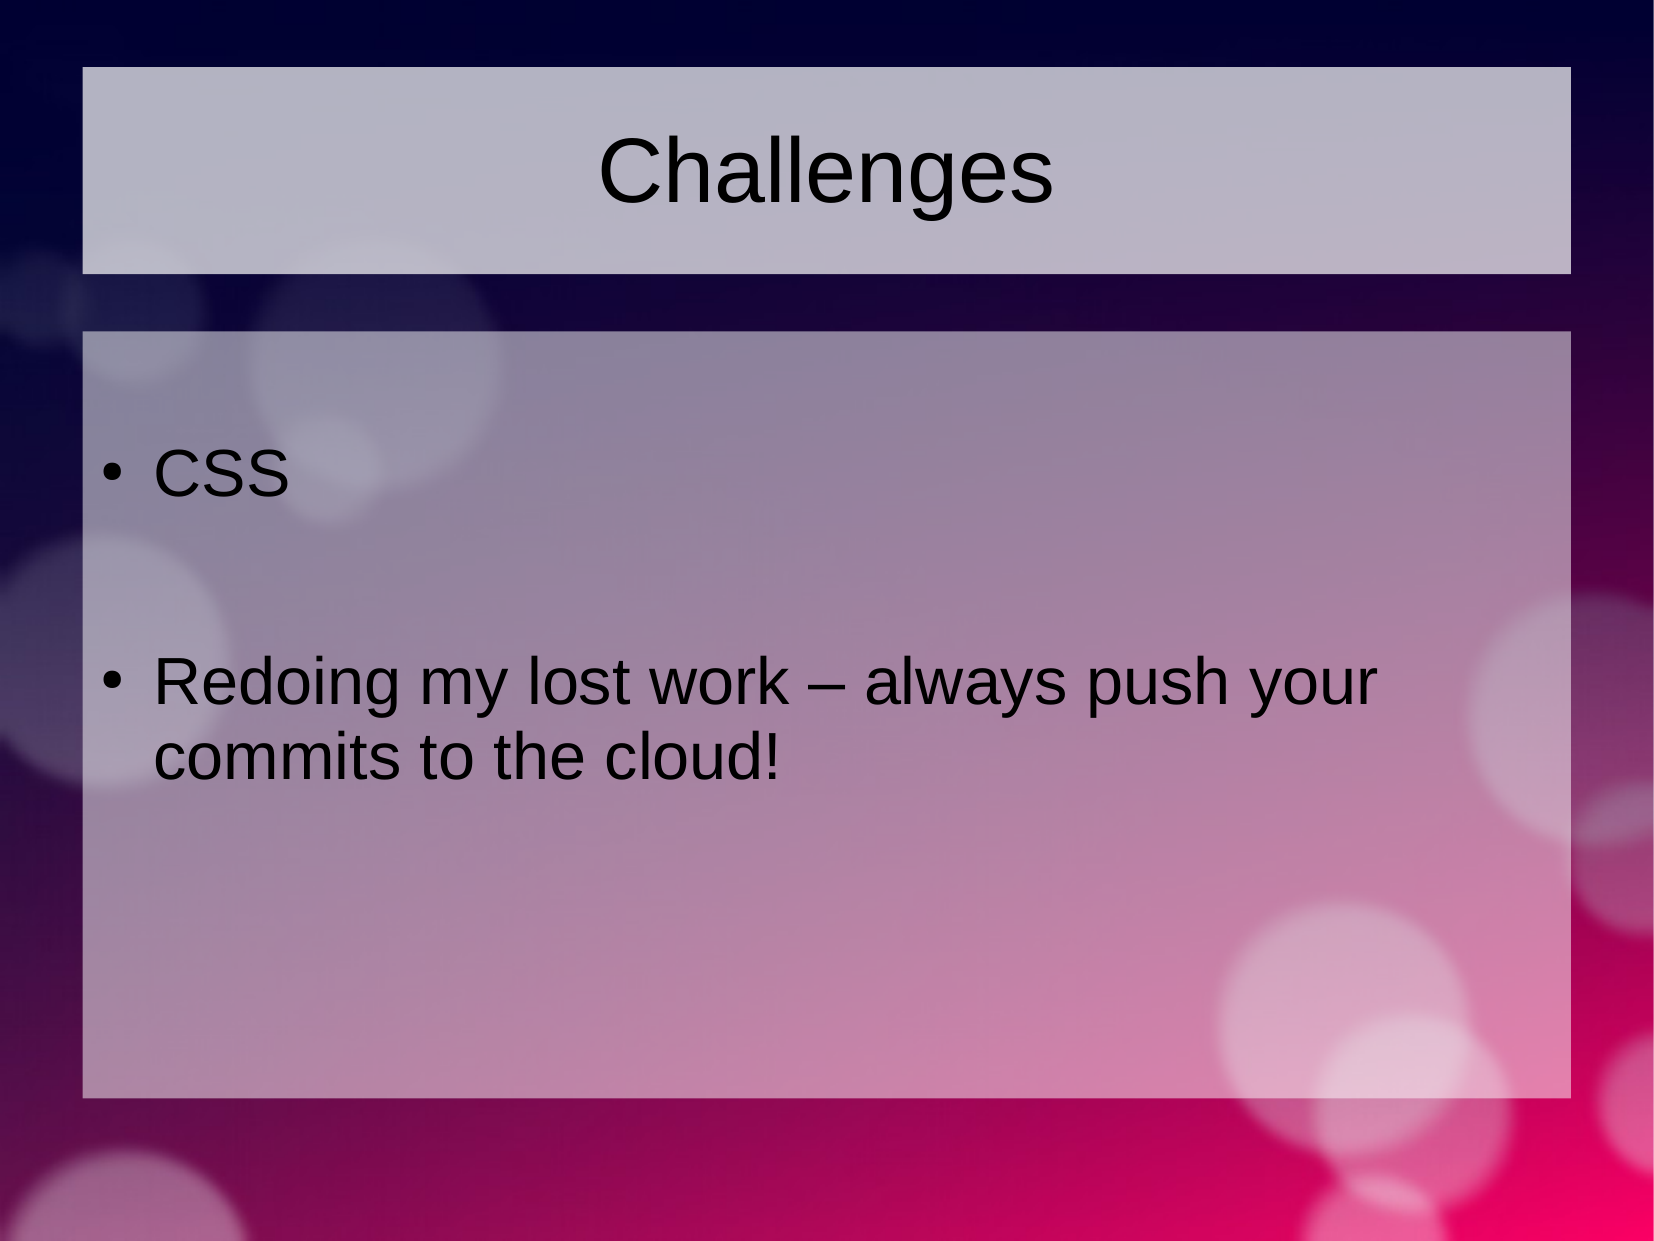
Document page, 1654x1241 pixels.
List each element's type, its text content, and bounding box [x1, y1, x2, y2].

picture [0, 0, 1654, 1241]
list CSS Redoing my lost work – always push your commits to the cloud! [82, 331, 1571, 1099]
title Challenges [82, 67, 1571, 275]
